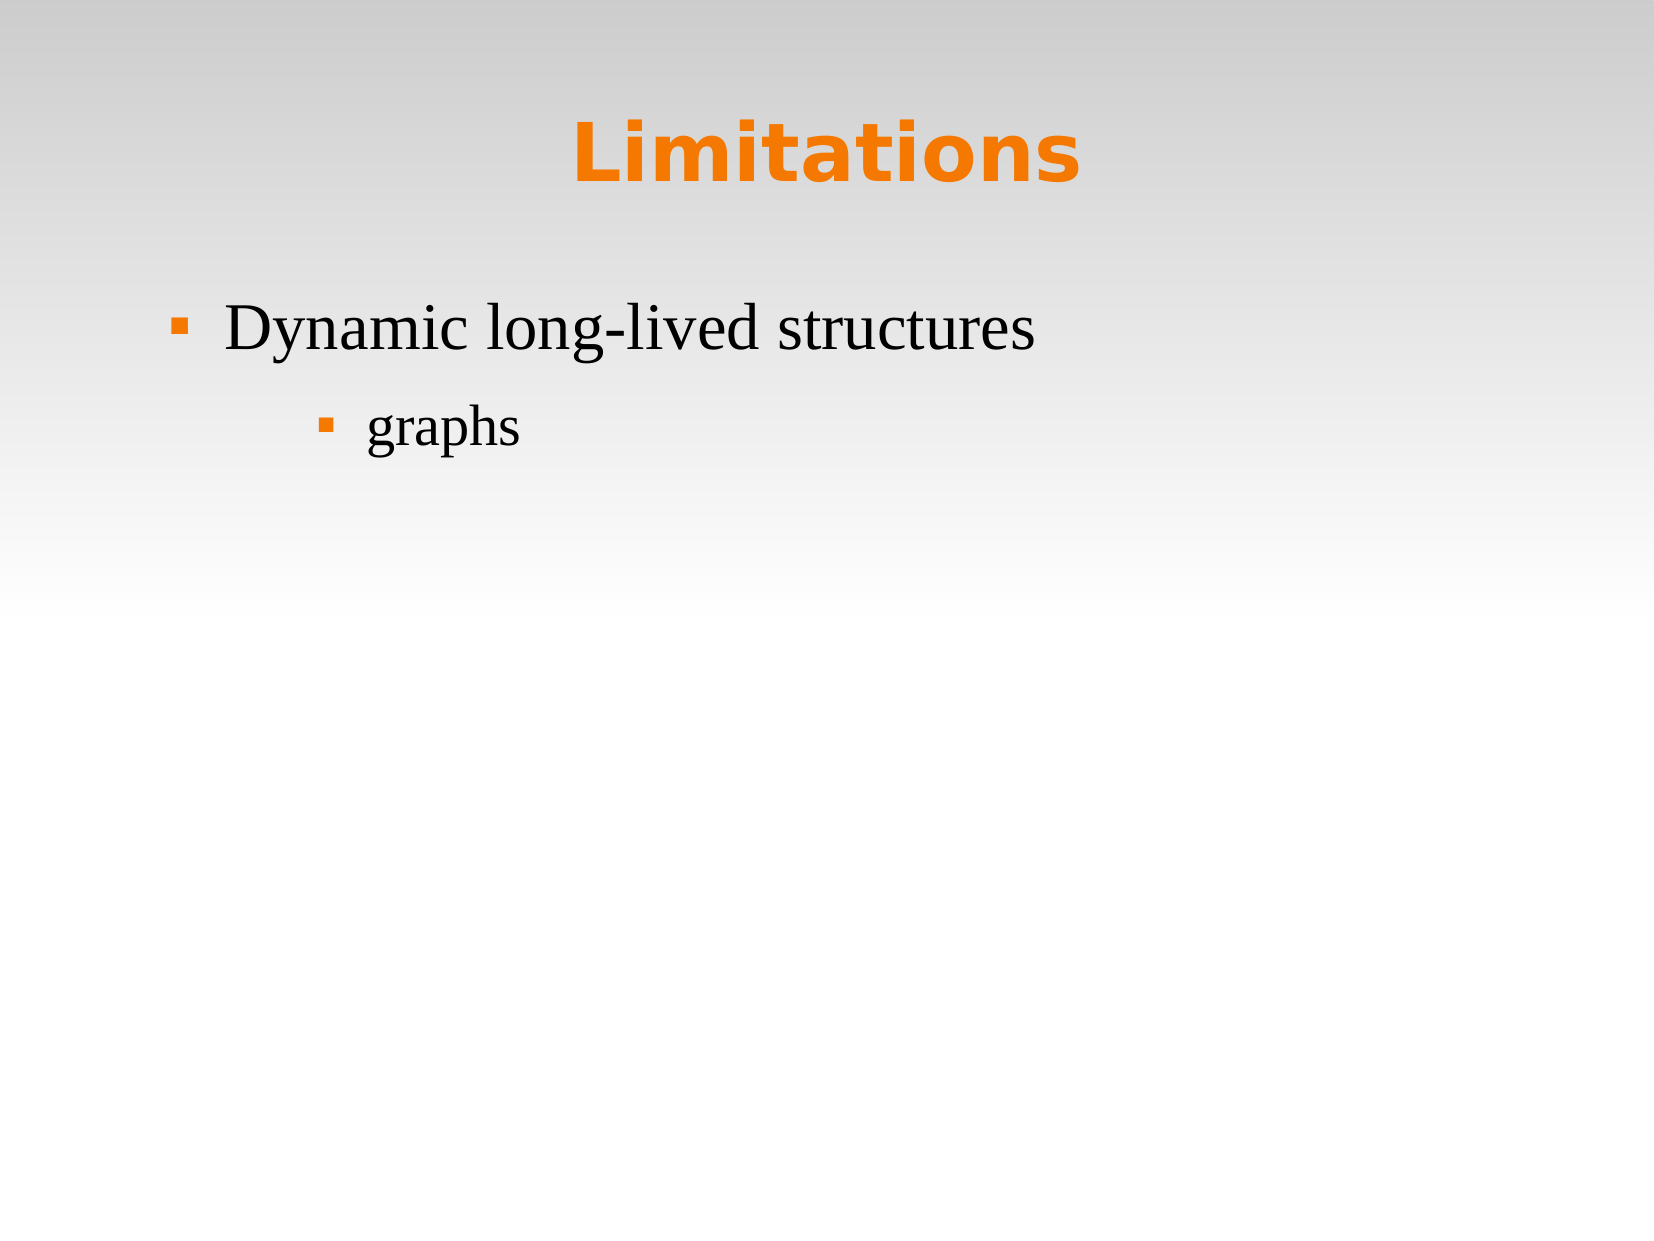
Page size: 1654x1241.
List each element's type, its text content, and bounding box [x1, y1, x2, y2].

list Dynamic long-lived structures graphs [82, 290, 1571, 1094]
title Limitations [82, 49, 1571, 257]
